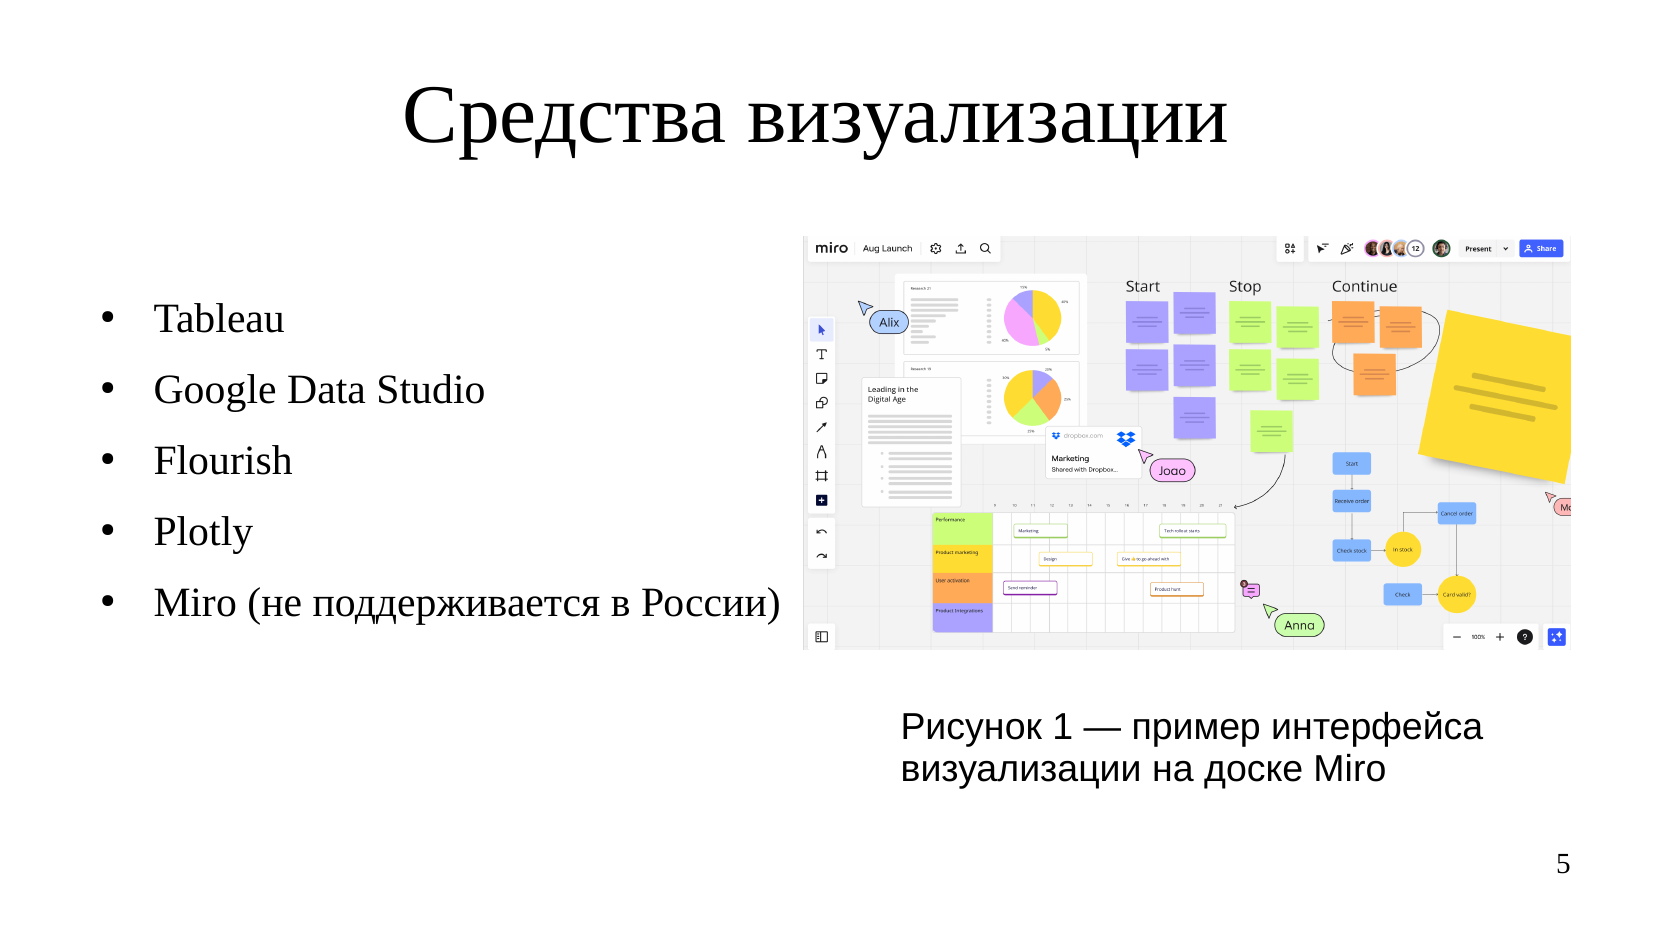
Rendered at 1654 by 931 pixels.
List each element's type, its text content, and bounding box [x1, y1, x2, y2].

picture [803, 236, 1571, 650]
list Tableau Google Data Studio Flourish Plotly Miro (не поддерживается в России) [82, 295, 1571, 835]
title Средства визуализации [82, 37, 1571, 193]
text_box Рисунок 1 — пример интерфейса визуализации на доске Miro [885, 698, 1499, 798]
